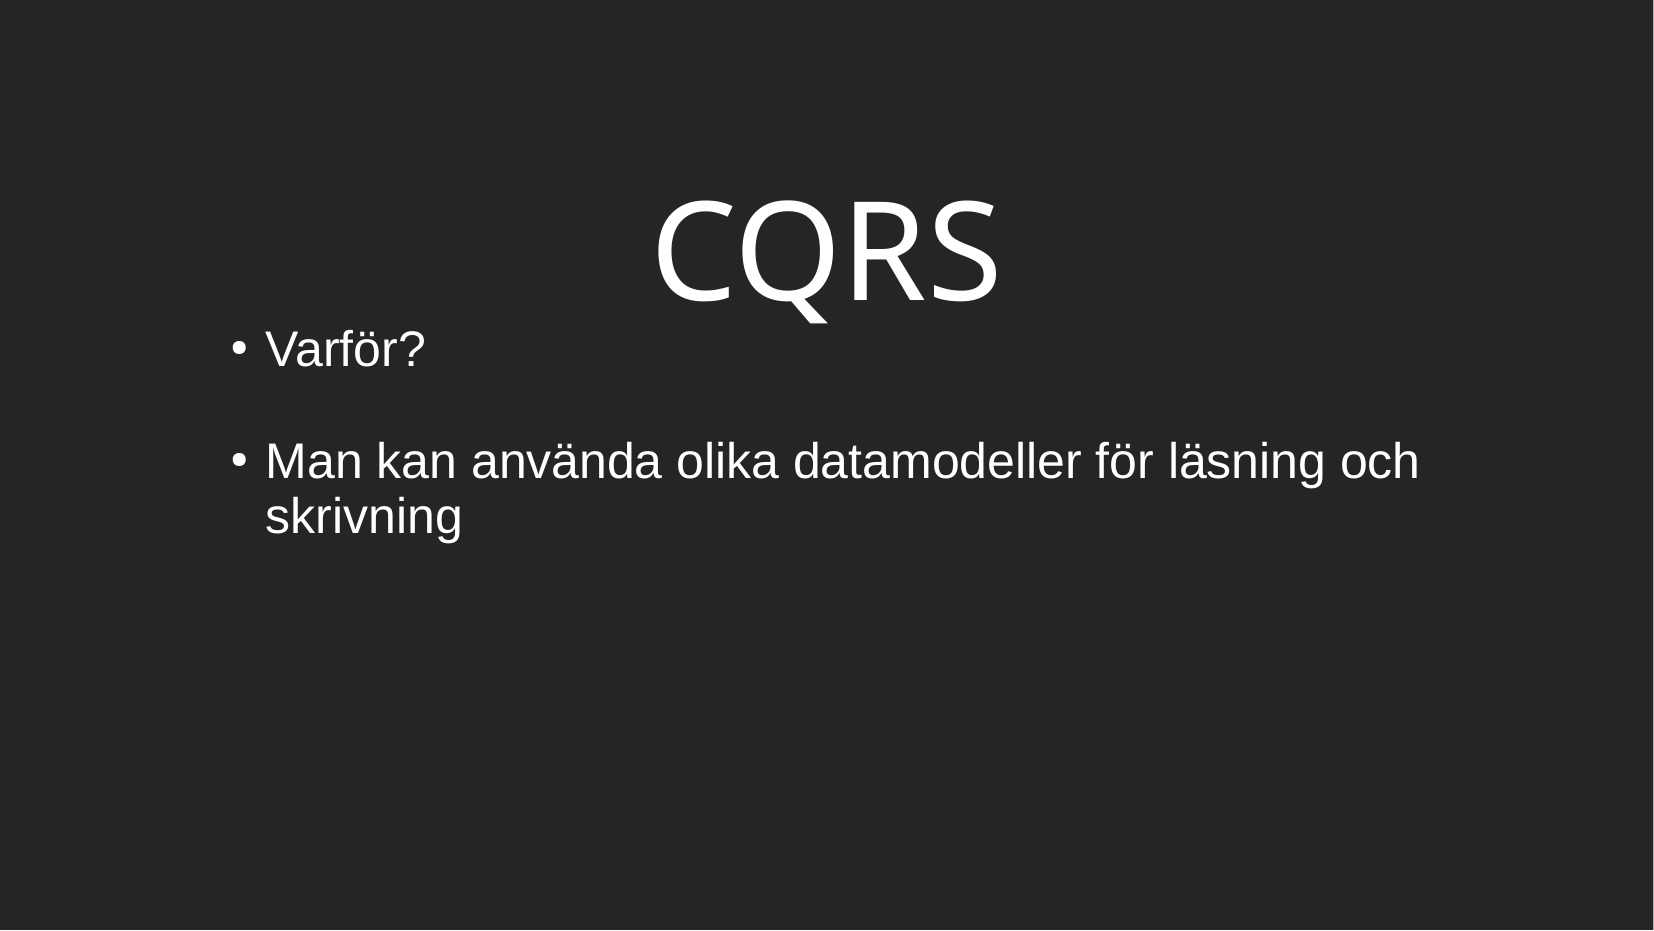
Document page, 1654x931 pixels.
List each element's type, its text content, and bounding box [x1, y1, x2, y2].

title CQRS [82, 140, 1571, 355]
text_box Varför? Man kan använda olika datamodeller för läsning och skrivning [230, 321, 1501, 545]
